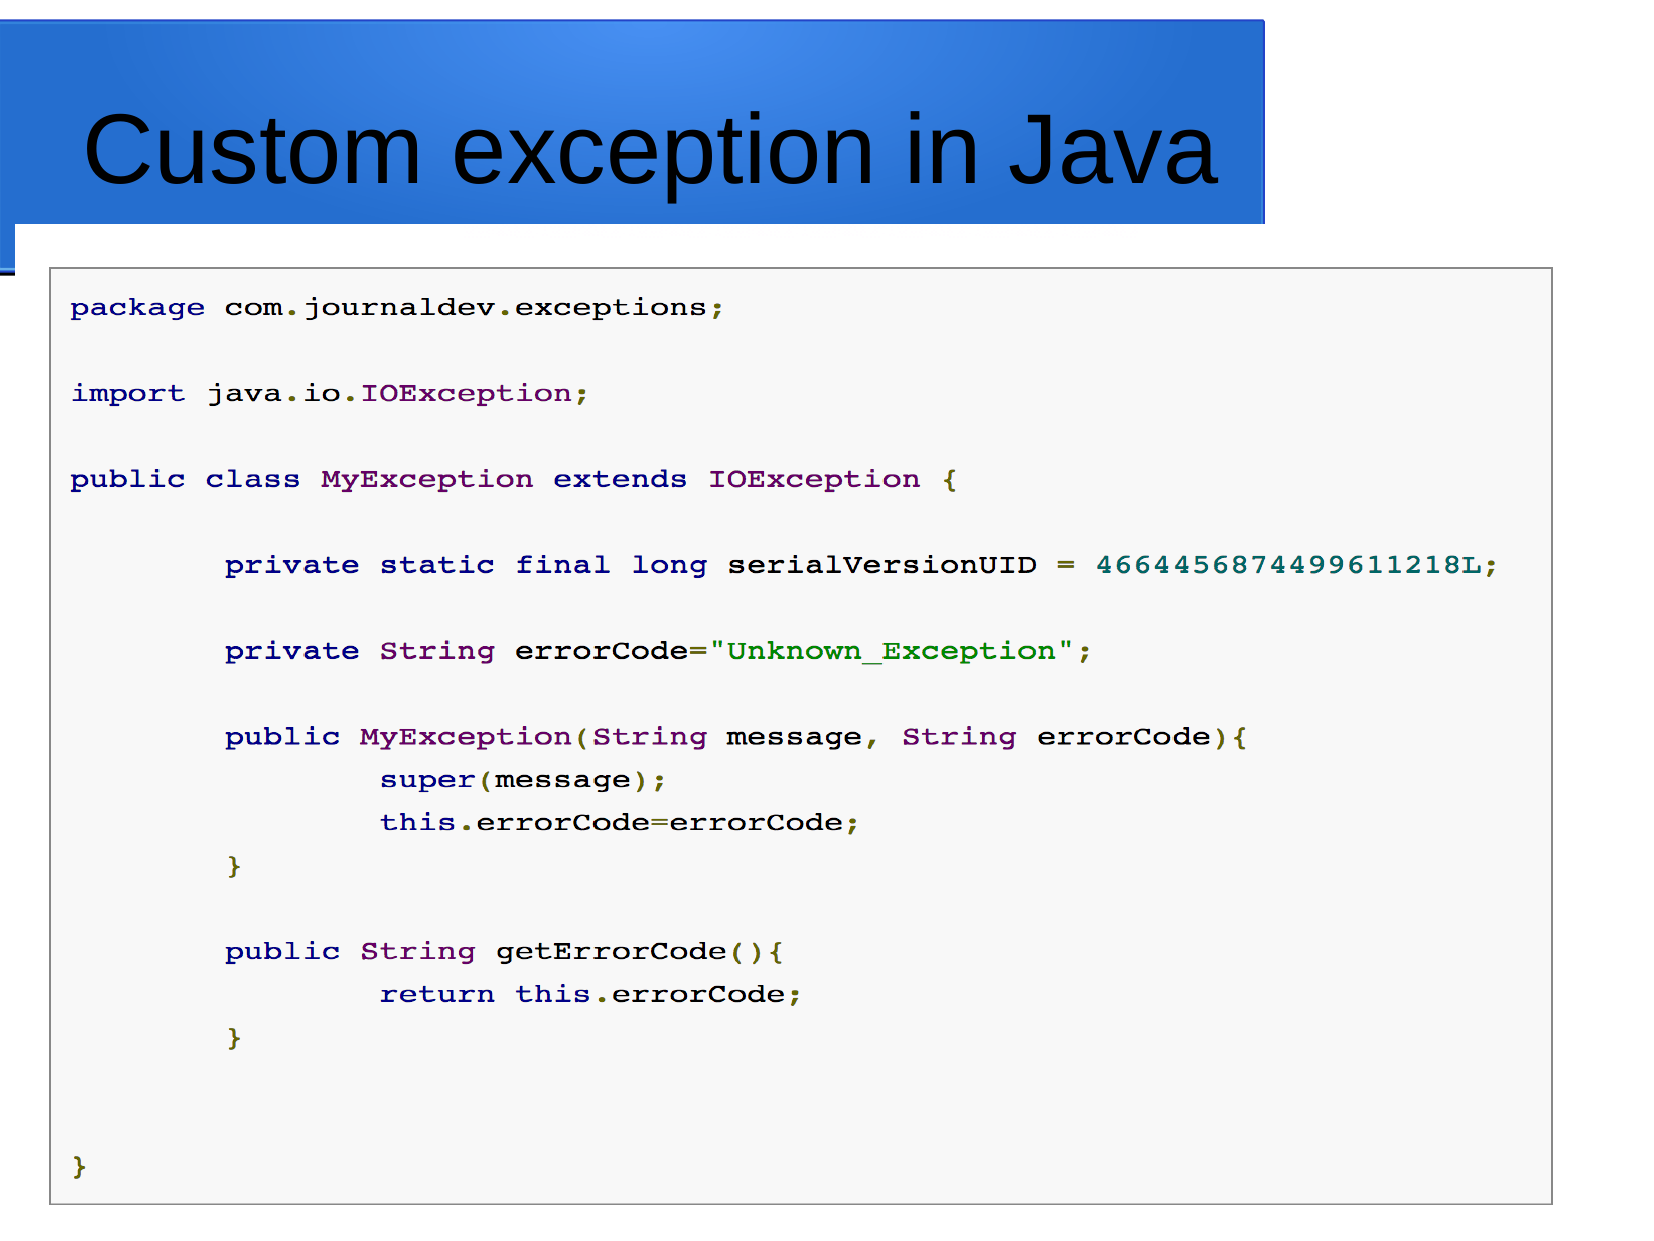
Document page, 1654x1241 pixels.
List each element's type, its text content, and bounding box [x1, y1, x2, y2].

title Custom exception in Java [82, 38, 1235, 224]
picture [15, 224, 1608, 1241]
